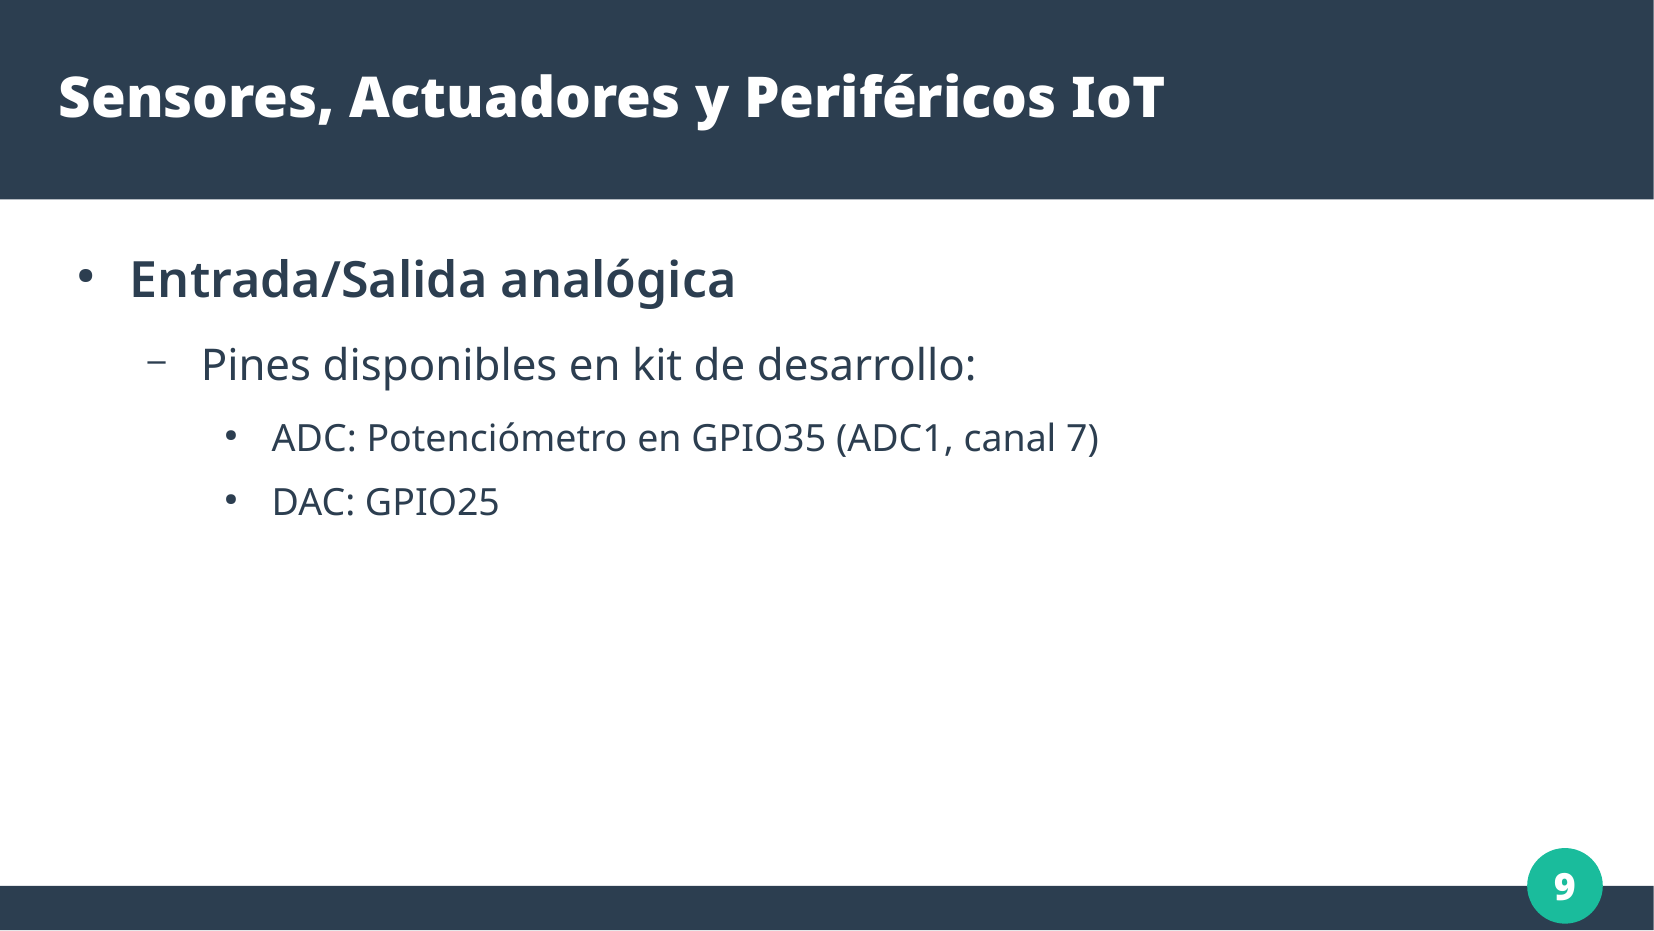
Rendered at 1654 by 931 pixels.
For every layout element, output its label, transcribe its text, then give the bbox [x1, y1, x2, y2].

list Entrada/Salida analógica Pines disponibles en kit de desarrollo: ADC: Potenciómetro en GPIO35 (ADC1, canal 7) DAC: GPIO25 [59, 243, 1595, 864]
title Sensores, Actuadores y Periféricos IoT [59, 37, 1595, 155]
